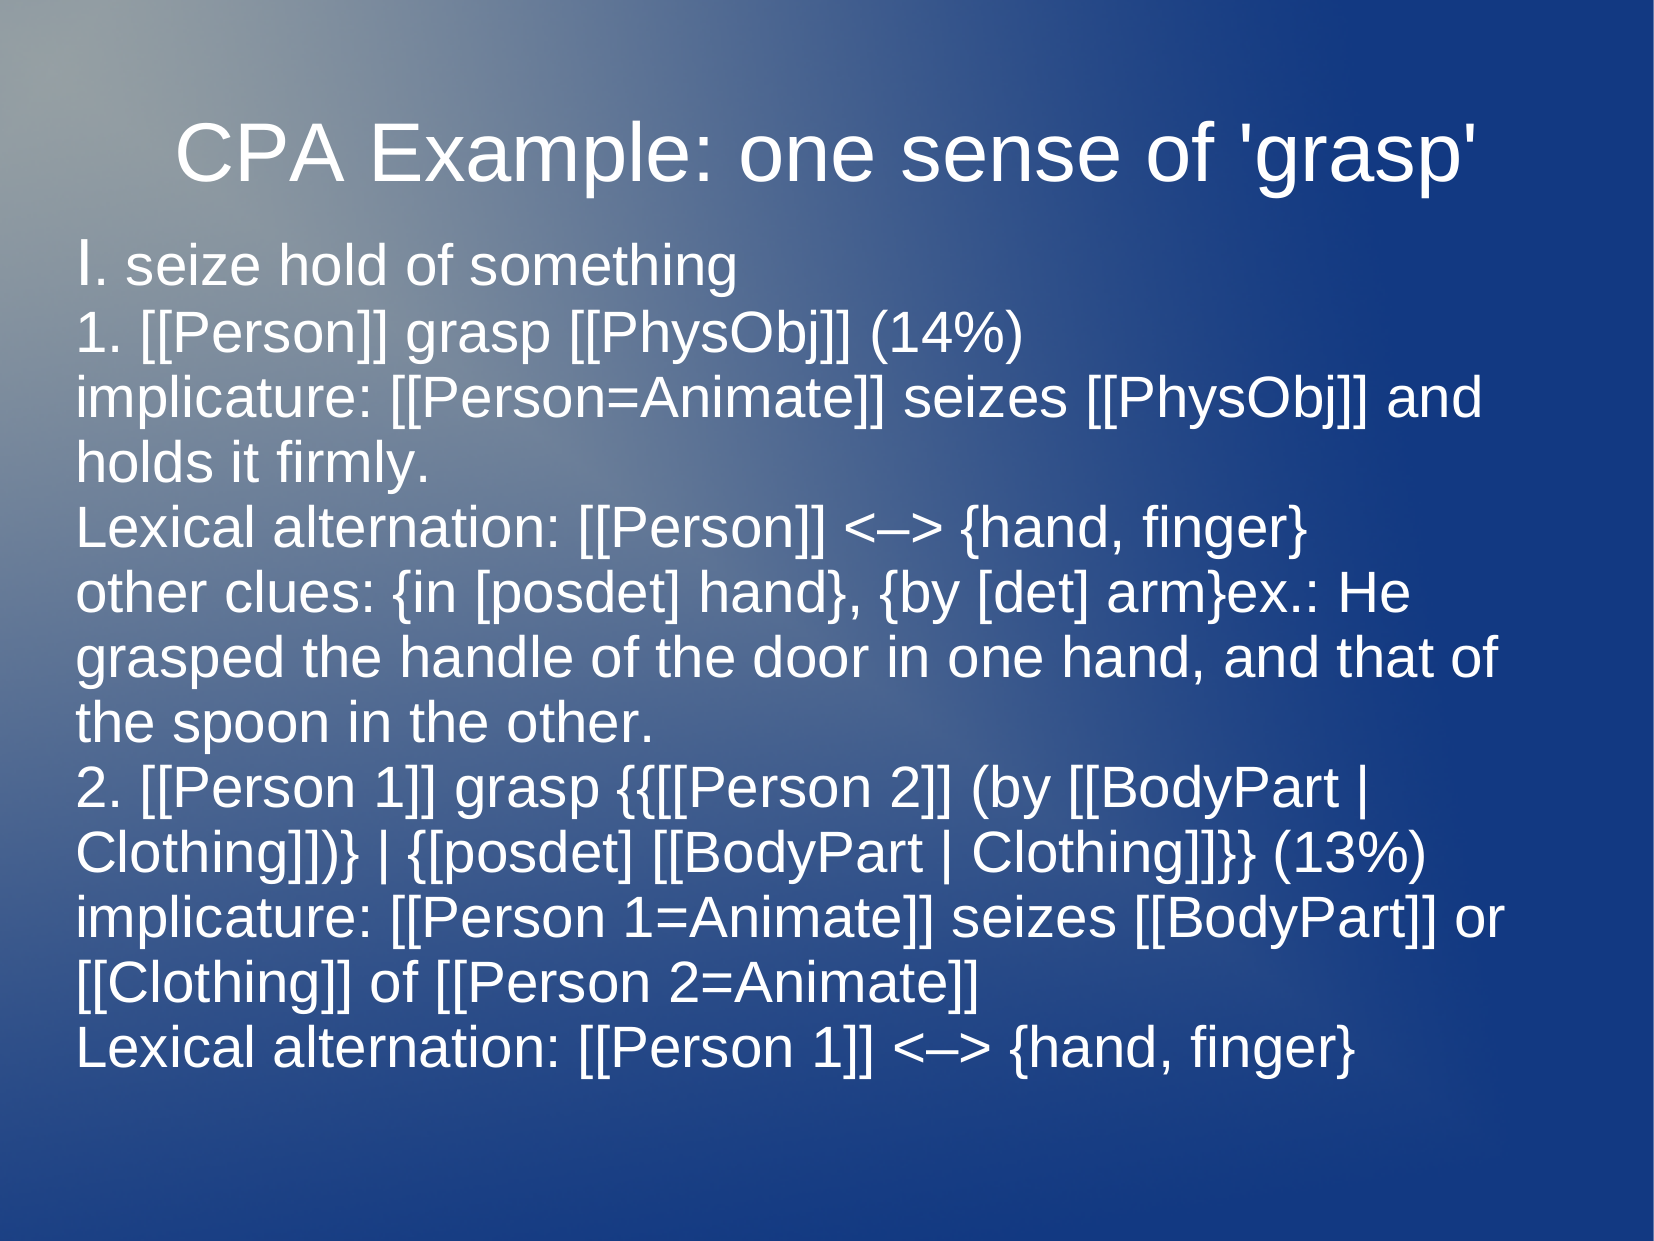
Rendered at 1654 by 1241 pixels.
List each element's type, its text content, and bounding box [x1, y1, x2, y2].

list I. seize hold of something 1. [[Person]] grasp [[PhysObj]] (14%) implicature: [[Person=Animate]] seizes [[PhysObj]] and holds it firmly. Lexical alternation: [[Person]] <–> {hand, finger} other clues: {in [posdet] hand}, {by [det] arm}ex.: He grasped the handle of the door in one hand, and that of the spoon in the other. 2. [[Person 1]] grasp {{[[Person 2]] (by [[BodyPart | Clothing]])} | {[posdet] [[BodyPart | Clothing]]}} (13%) implicature: [[Person 1=Animate]] seizes [[BodyPart]] or [[Clothing]] of [[Person 2=Animate]] Lexical alternation: [[Person 1]] <–> {hand, finger} [75, 225, 1564, 1143]
title CPA Example: one sense of 'grasp' [82, 49, 1571, 257]
picture [0, 0, 1654, 1241]
